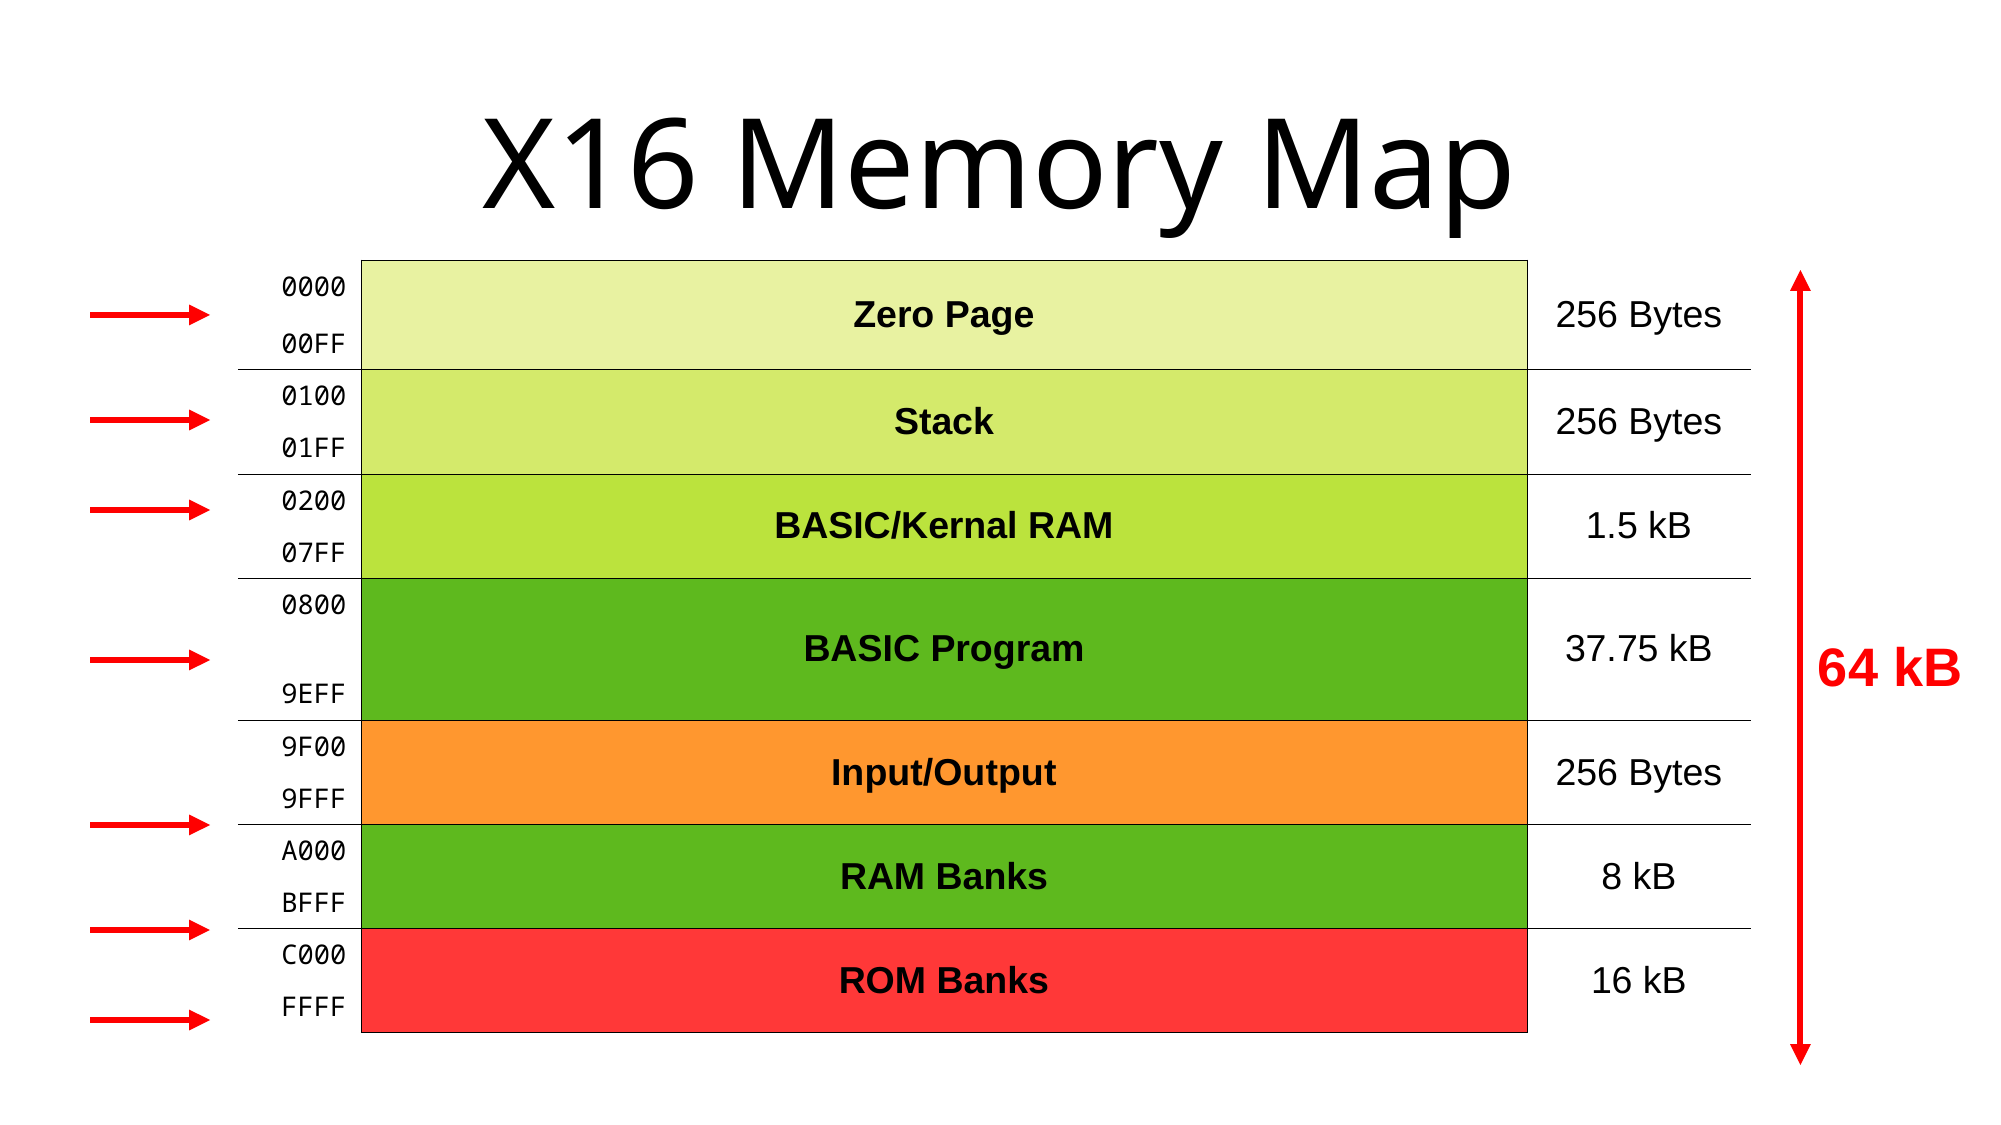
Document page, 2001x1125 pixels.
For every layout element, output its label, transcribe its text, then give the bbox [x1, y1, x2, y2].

table_header 0000 [238, 260, 361, 312]
table_cell BFFF [238, 876, 361, 928]
table_cell RAM Banks [362, 825, 1527, 928]
table_cell 00FF [238, 312, 361, 369]
table_cell 1.5 kB [1528, 475, 1751, 578]
table_cell 8 kB [1528, 825, 1751, 928]
table_cell A000 [238, 825, 361, 876]
table_cell Input/Output [362, 721, 1527, 824]
title X16 Memory Map [137, 59, 1863, 278]
table_cell FFFF [238, 980, 361, 1033]
table_cell 07FF [238, 526, 361, 578]
table_header Zero Page [362, 261, 1527, 369]
table_cell Stack [362, 370, 1527, 474]
table_cell 256 Bytes [1528, 370, 1751, 474]
text_box 64 kB [1803, 630, 1989, 766]
table_header 256 Bytes [1528, 260, 1751, 369]
table_cell 0100 [238, 370, 361, 421]
table_cell BASIC Program [362, 579, 1527, 720]
table_cell 256 Bytes [1528, 721, 1751, 824]
table_cell 9F00 [238, 721, 361, 772]
table_cell 9EFF [238, 640, 361, 720]
table_cell 9FFF [238, 772, 361, 824]
table_cell 16 kB [1528, 929, 1751, 1033]
table_cell 0800 [238, 579, 361, 640]
table_cell 37.75 kB [1528, 579, 1751, 720]
table_cell ROM Banks [362, 929, 1527, 1032]
table_cell 0200 [238, 475, 361, 526]
table_cell C000 [238, 929, 361, 980]
table_cell BASIC/Kernal RAM [362, 475, 1527, 578]
table_cell 01FF [238, 421, 361, 474]
